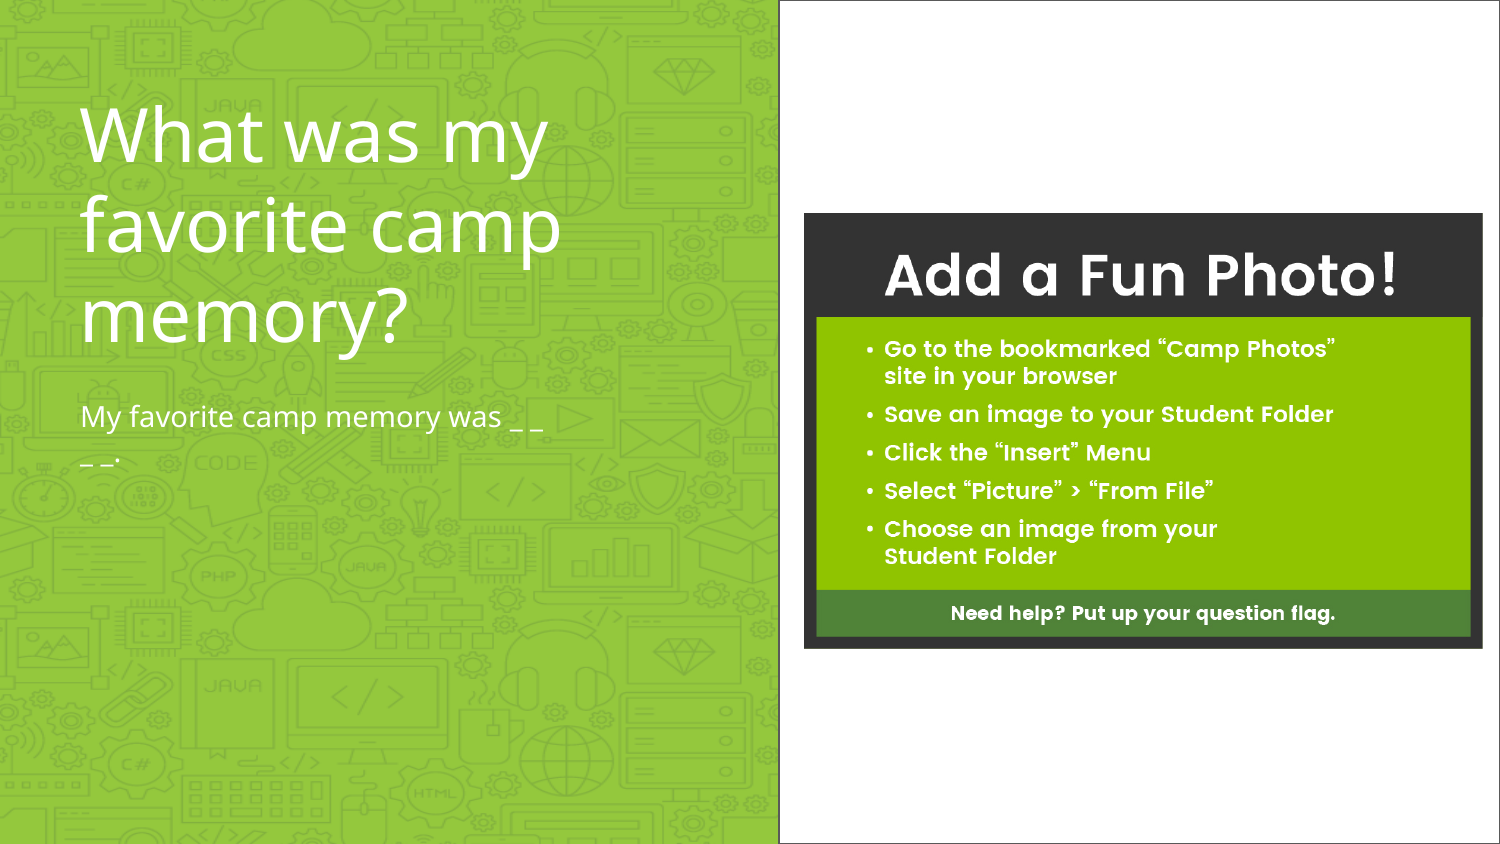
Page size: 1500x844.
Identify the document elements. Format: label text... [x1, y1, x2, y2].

text_box [778, 0, 1500, 844]
picture [0, 0, 778, 844]
text_box My favorite camp memory was _ _ _ _. [65, 383, 574, 786]
picture [804, 213, 1483, 649]
text_box What was my favorite camp memory? [64, 72, 755, 350]
